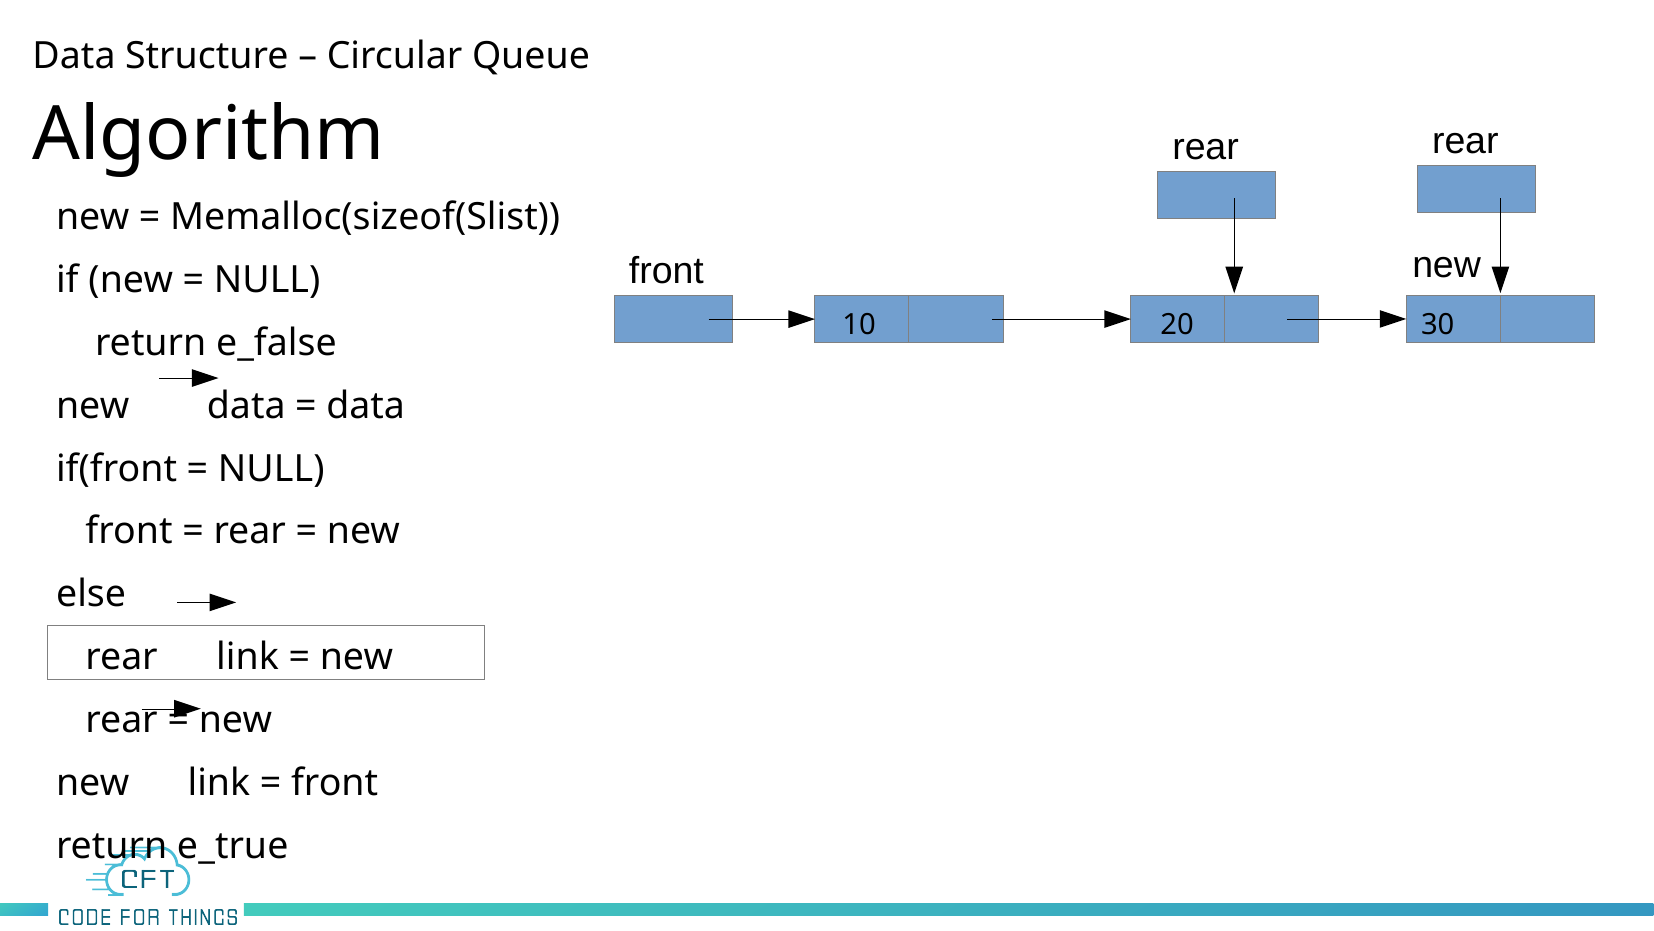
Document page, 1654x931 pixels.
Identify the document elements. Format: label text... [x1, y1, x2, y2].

text_box 10 [827, 295, 910, 345]
text_box rear [1417, 112, 1533, 170]
text_box new [1501, 277, 1507, 294]
text_box new [1501, 236, 1507, 266]
text_box [614, 295, 733, 343]
text_box 20 [1145, 295, 1228, 345]
text_box front [614, 242, 730, 300]
picture [59, 851, 237, 925]
text_box [1228, 295, 1319, 343]
picture [111, 851, 121, 856]
text_box [1130, 295, 1145, 343]
title Data Structure – Circular Queue Algorithm [32, 11, 1524, 199]
text_box new = Memalloc(sizeof(Slist)) if (new = NULL) return e_false new data = data if(front = NULL) front = rear = new else rear link = new rear = new new link = front return e_true [0, 182, 709, 851]
text_box [814, 295, 827, 343]
text_box new [1397, 236, 1500, 294]
text_box [1417, 165, 1536, 213]
text_box [910, 295, 1004, 343]
text_box [1488, 295, 1595, 343]
text_box rear [1157, 118, 1273, 176]
text_box [1157, 171, 1276, 219]
text_box 30 [1406, 295, 1488, 345]
